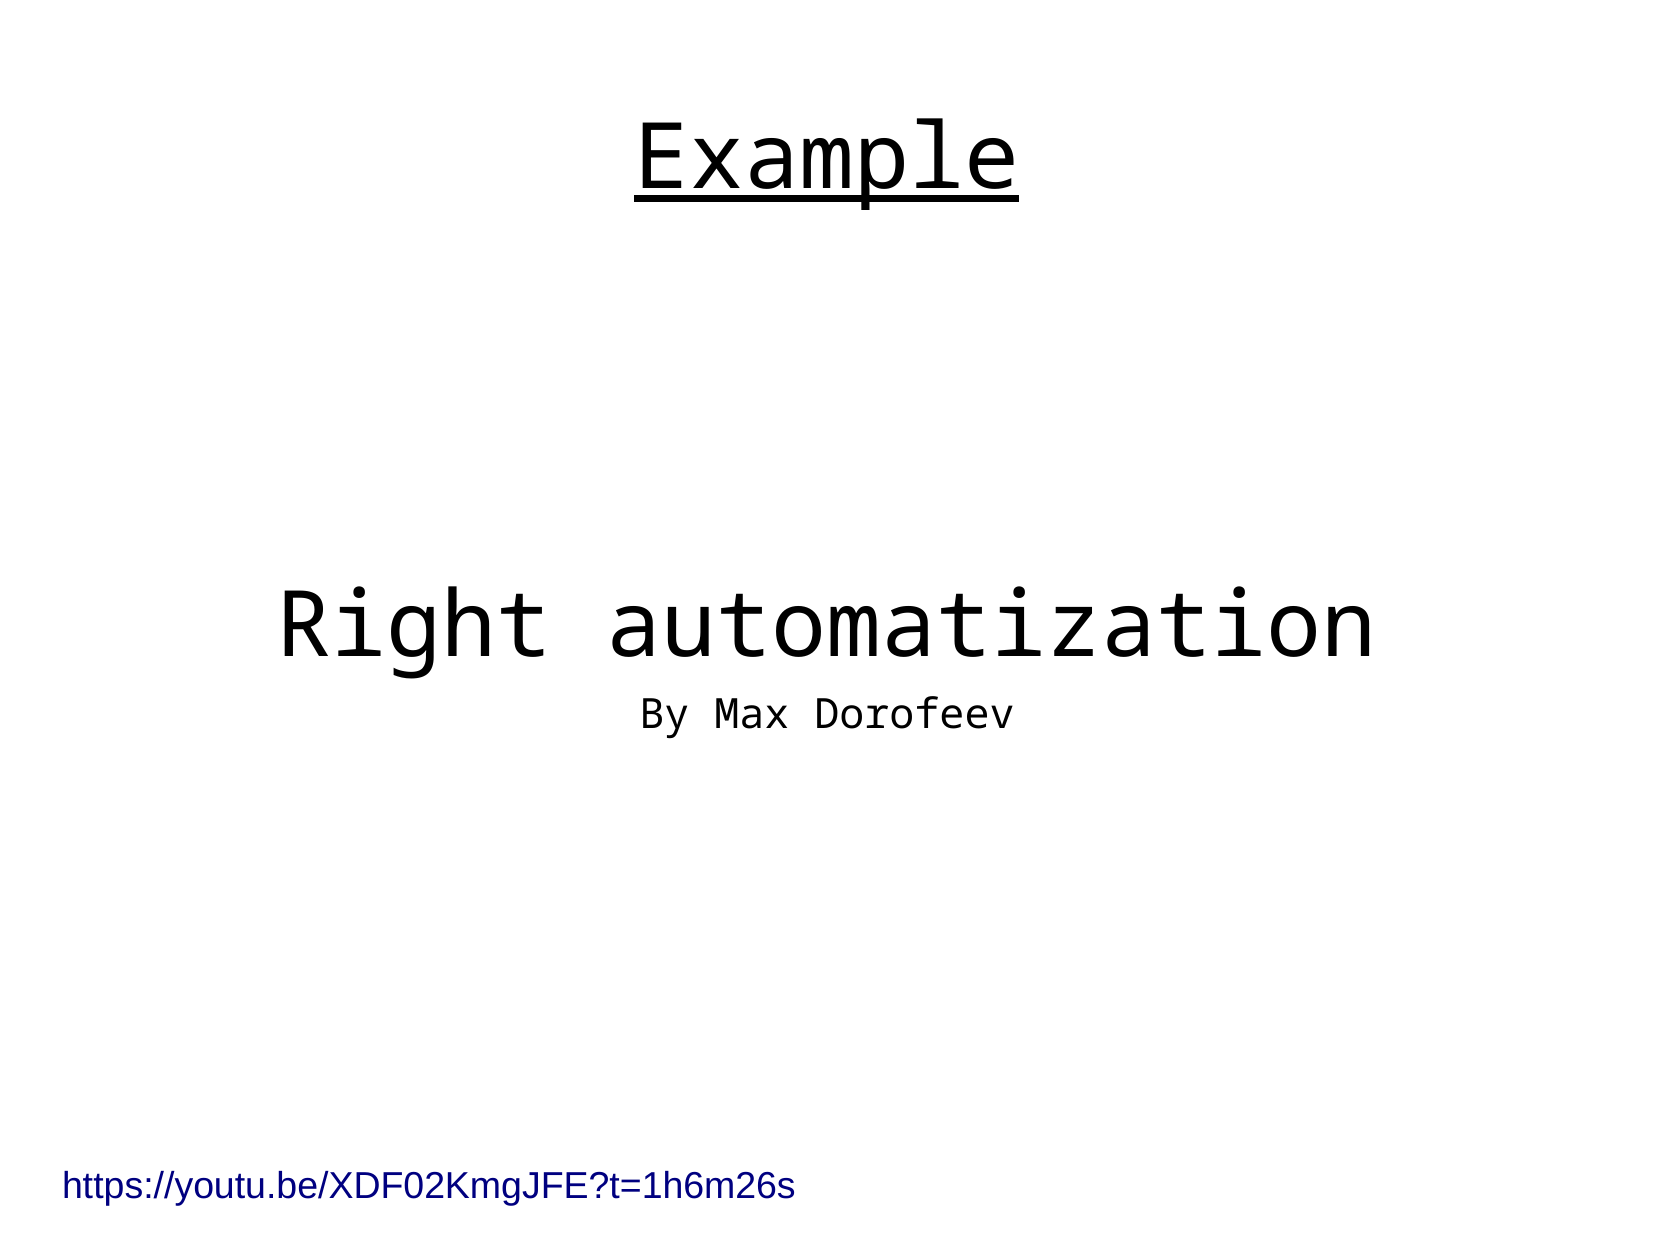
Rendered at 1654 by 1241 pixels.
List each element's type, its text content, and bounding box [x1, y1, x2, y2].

subtitle Right automatization By Max Dorofeev [82, 290, 1571, 1010]
text_box https://youtu.be/XDF02KmgJFE?t=1h6m26s [47, 1157, 1092, 1215]
title Example [82, 49, 1571, 257]
